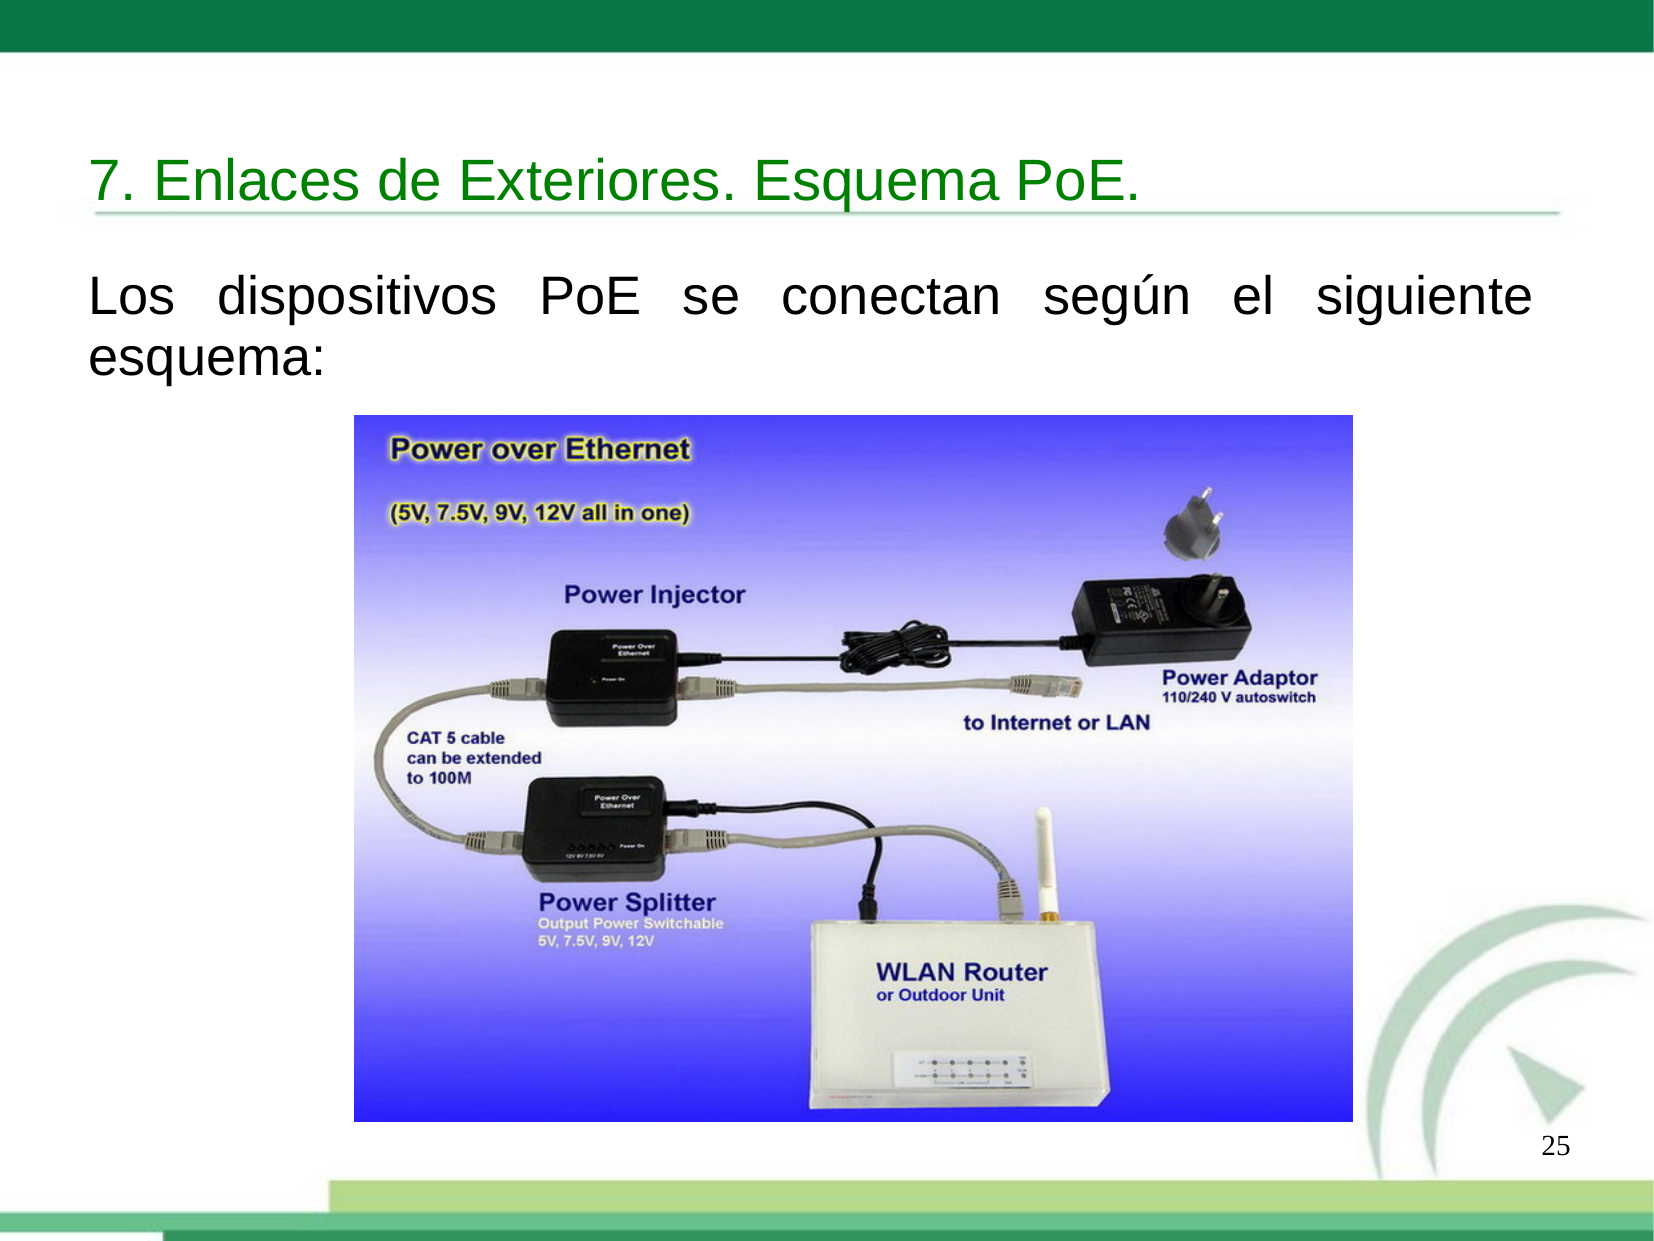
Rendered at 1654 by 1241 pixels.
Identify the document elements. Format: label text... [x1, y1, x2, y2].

list Los dispositivos PoE se conectan según el siguiente esquema: [88, 265, 1536, 1106]
text_box 7. Enlaces de Exteriores. Esquema PoE. [88, 147, 1565, 223]
picture [0, 0, 1654, 1241]
